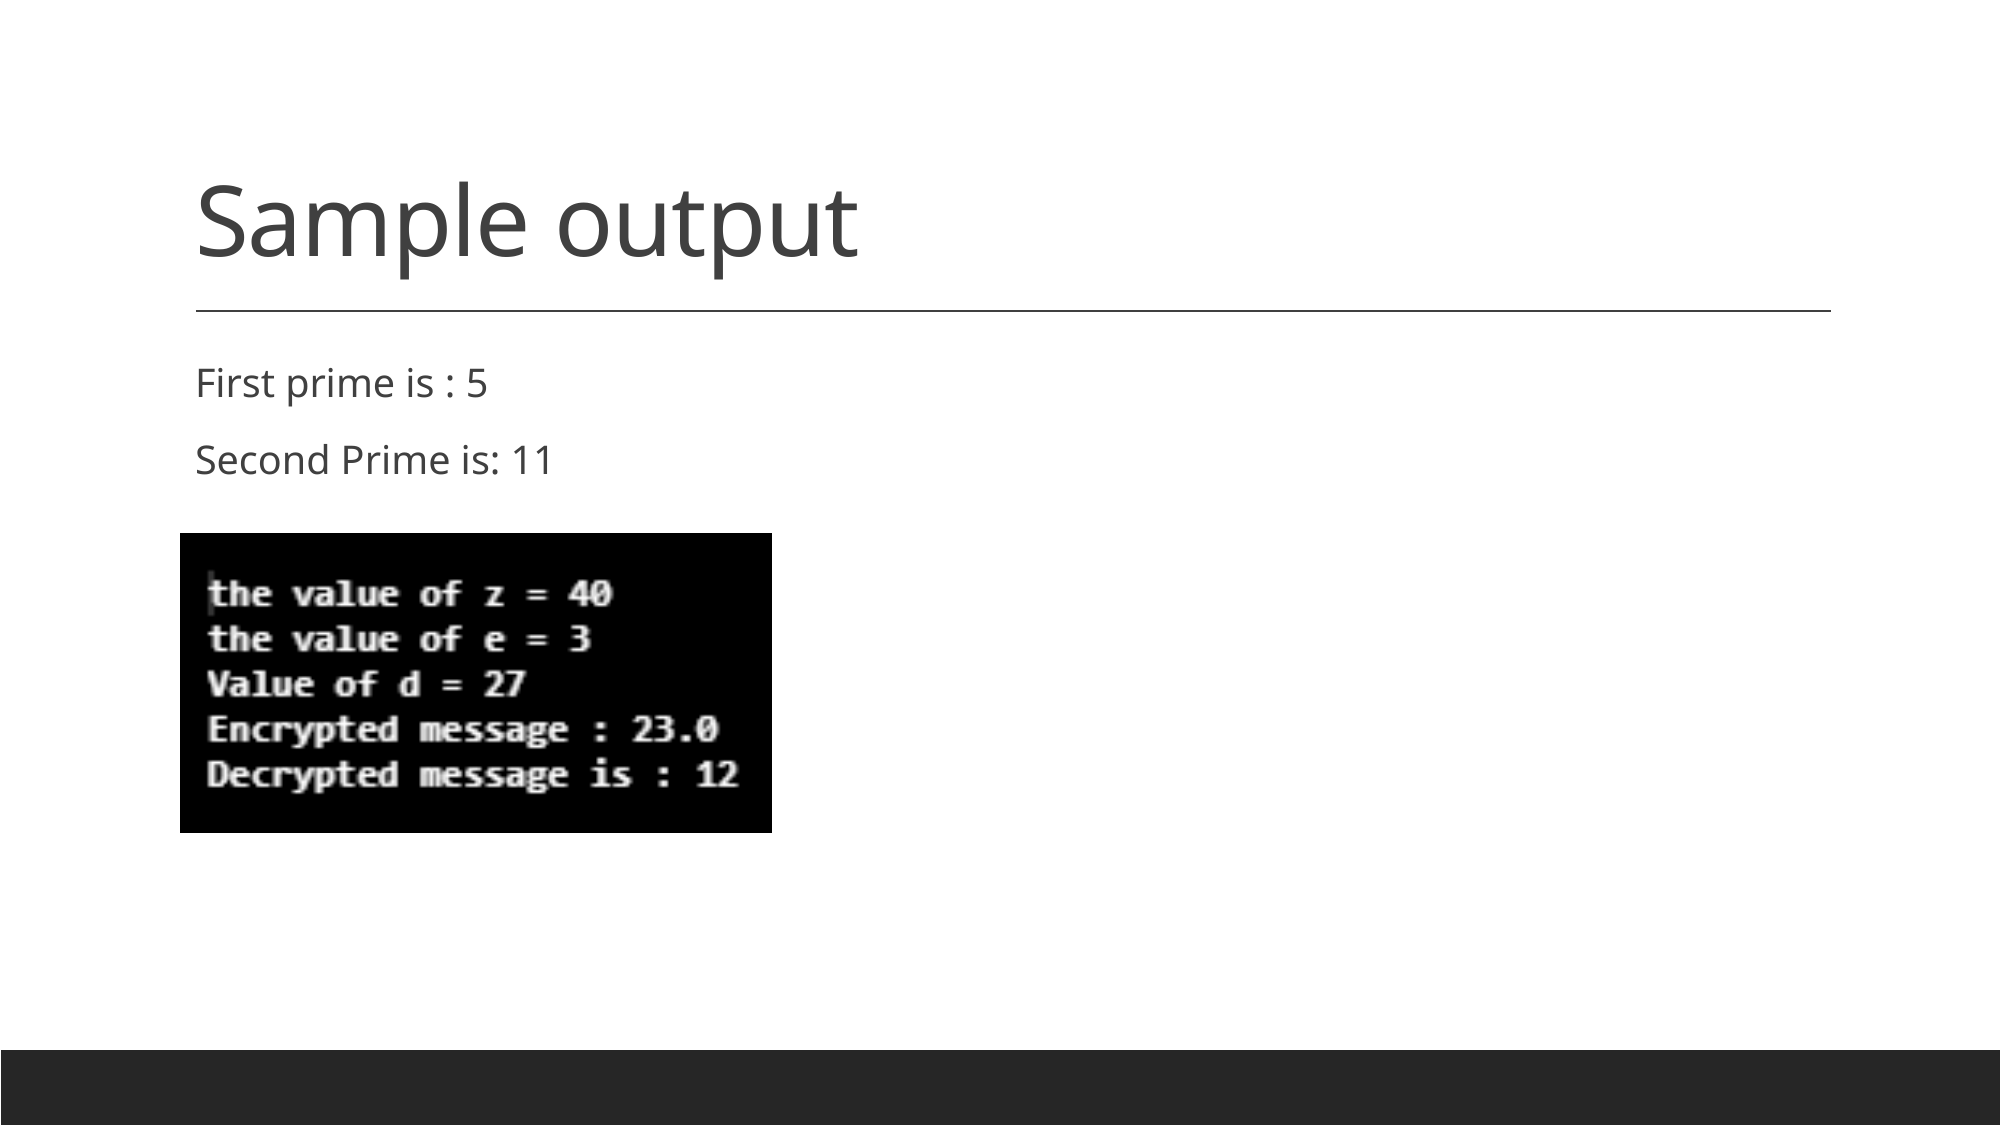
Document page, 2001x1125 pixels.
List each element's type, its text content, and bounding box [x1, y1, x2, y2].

list First prime is : 5 Second Prime is: 11 [180, 345, 1831, 963]
title Sample output [180, 47, 1831, 286]
picture [180, 533, 772, 833]
